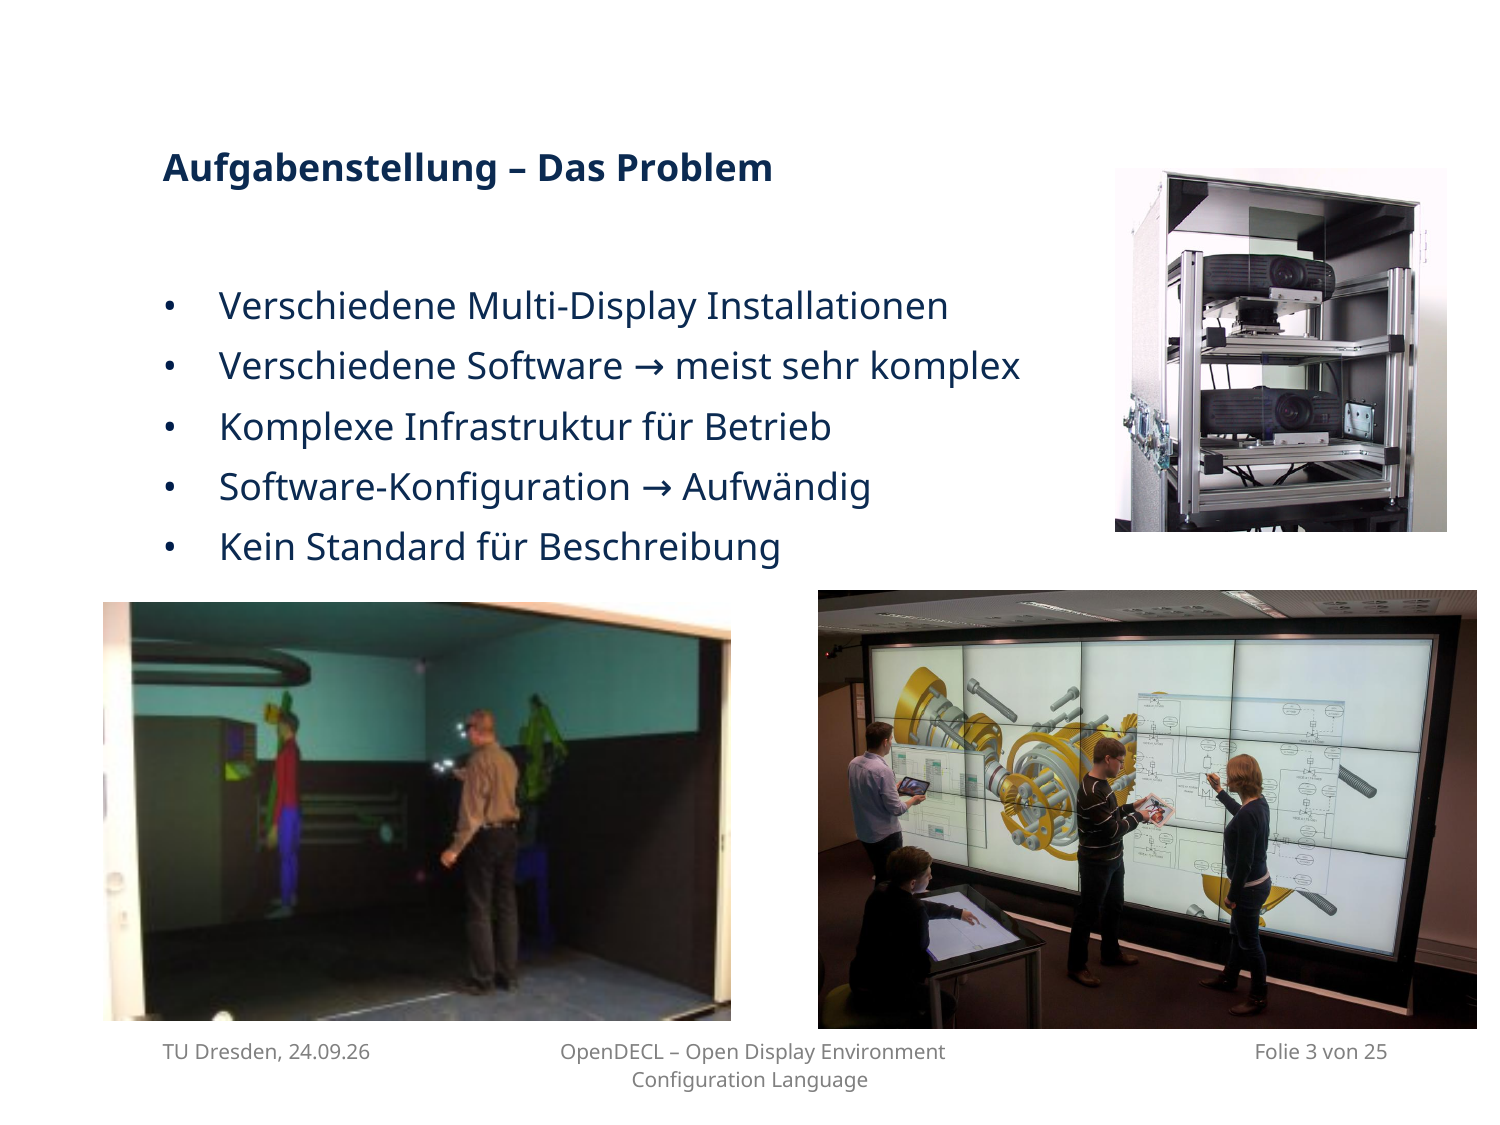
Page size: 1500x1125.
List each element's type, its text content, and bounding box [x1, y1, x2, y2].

picture [103, 602, 731, 1021]
picture [818, 590, 1477, 1030]
picture [1115, 168, 1447, 532]
list Aufgabenstellung – Das Problem Verschiedene Multi-Display Installationen Verschiedene Software → meist sehr komplex Komplexe Infrastruktur für Betrieb Software-Konfiguration → Aufwändig Kein Standard für Beschreibung [162, 133, 1388, 709]
